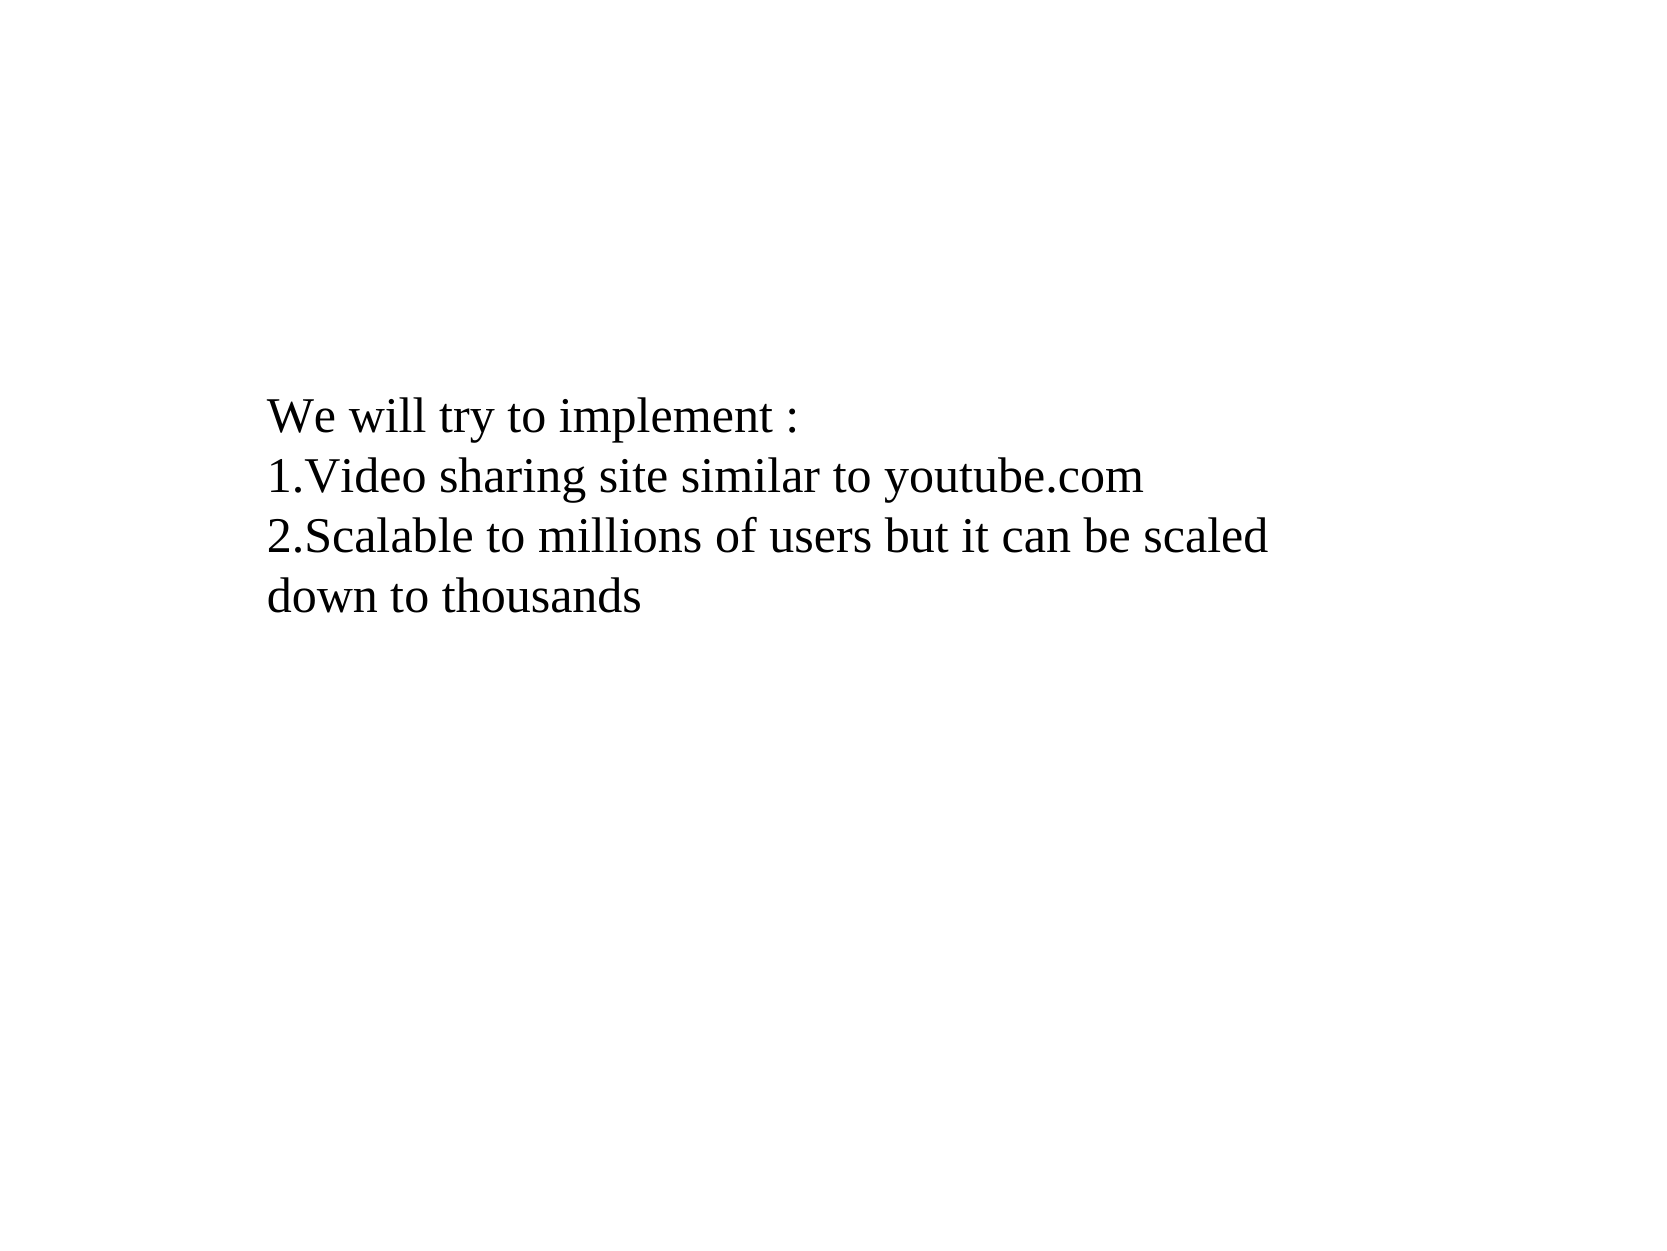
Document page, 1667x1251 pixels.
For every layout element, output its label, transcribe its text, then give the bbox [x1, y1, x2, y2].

text_box We will try to implement : 1.Video sharing site similar to youtube.com 2.Scalable to millions of users but it can be scaled down to thousands [252, 375, 1283, 630]
